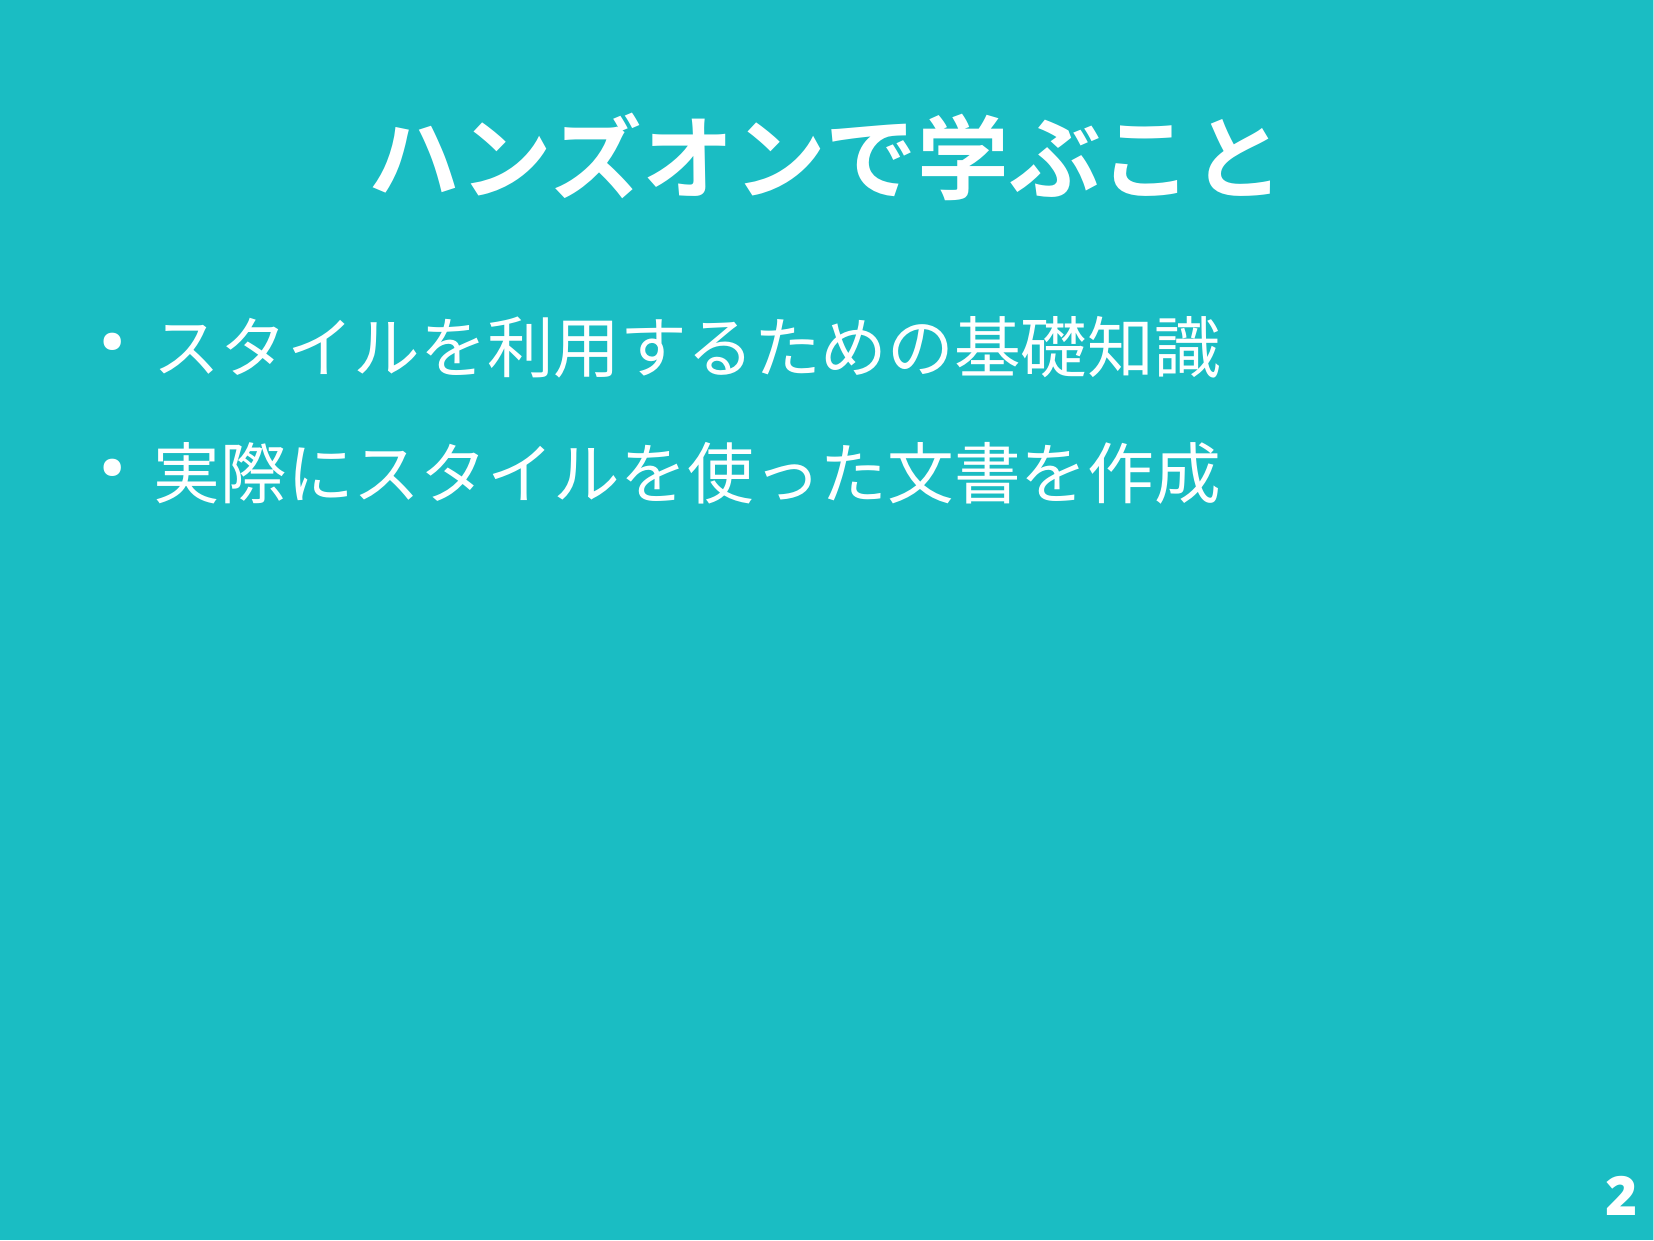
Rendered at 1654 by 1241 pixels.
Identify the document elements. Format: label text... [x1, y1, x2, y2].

list スタイルを利用するための基礎知識 実際にスタイルを使った文書を作成 [82, 295, 1571, 1063]
title ハンズオンで学ぶこと [82, 49, 1571, 257]
